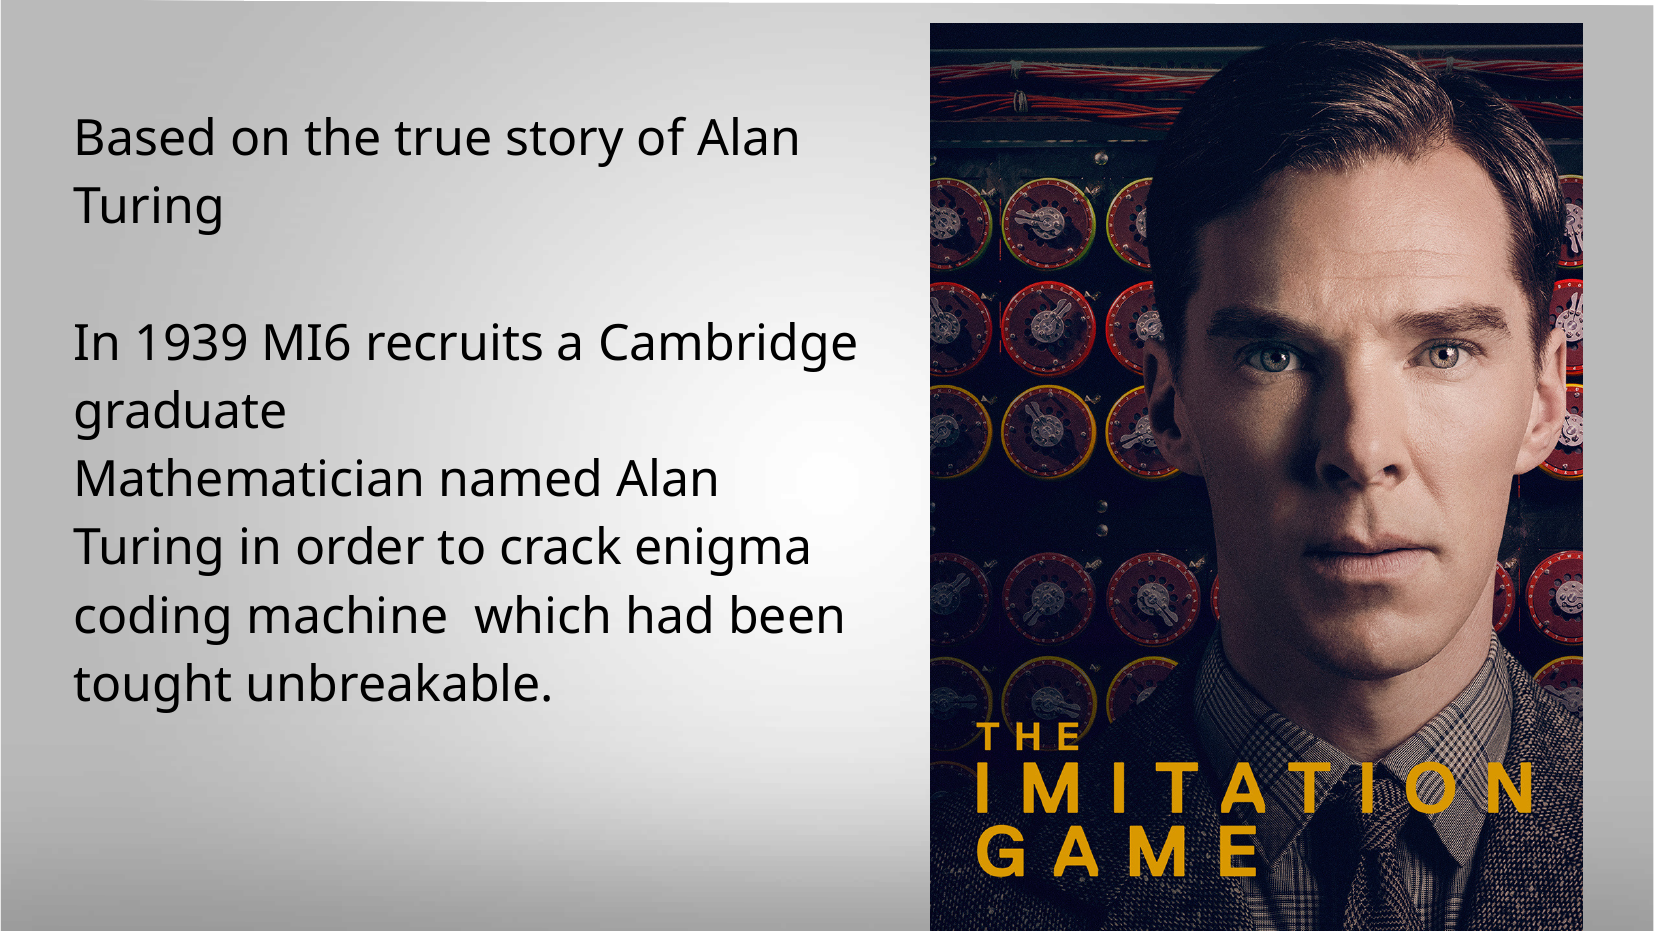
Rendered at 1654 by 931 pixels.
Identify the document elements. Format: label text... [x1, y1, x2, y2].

text_box Based on the true story of Alan Turing In 1939 MI6 recruits a Cambridge graduate Mathematician named Alan Turing in order to crack enigma coding machine which had been tought unbreakable. [59, 94, 875, 463]
picture [0, 0, 1654, 931]
